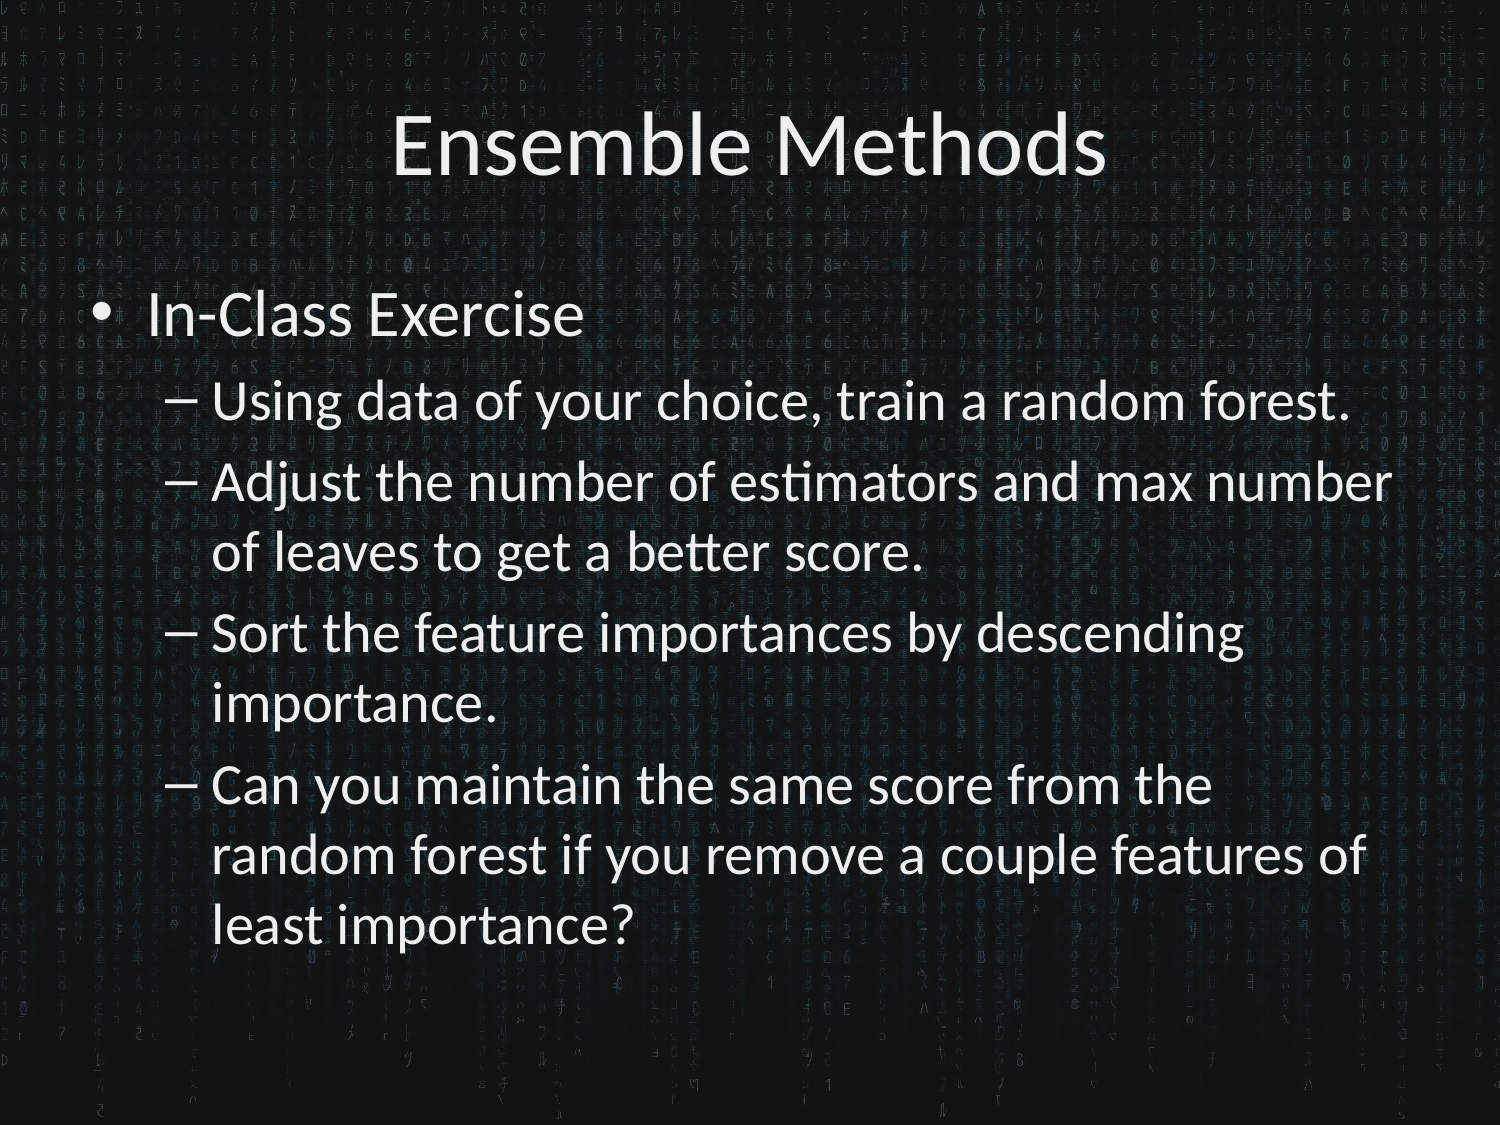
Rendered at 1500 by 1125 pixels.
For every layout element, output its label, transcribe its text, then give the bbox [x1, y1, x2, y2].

title Ensemble Methods [75, 45, 1425, 233]
text_box [0, 0, 1500, 1125]
list In-Class Exercise Using data of your choice, train a random forest. Adjust the number of estimators and max number of leaves to get a better score. Sort the feature importances by descending importance. Can you maintain the same score from the random forest if you remove a couple features of least importance? [75, 262, 1425, 1005]
